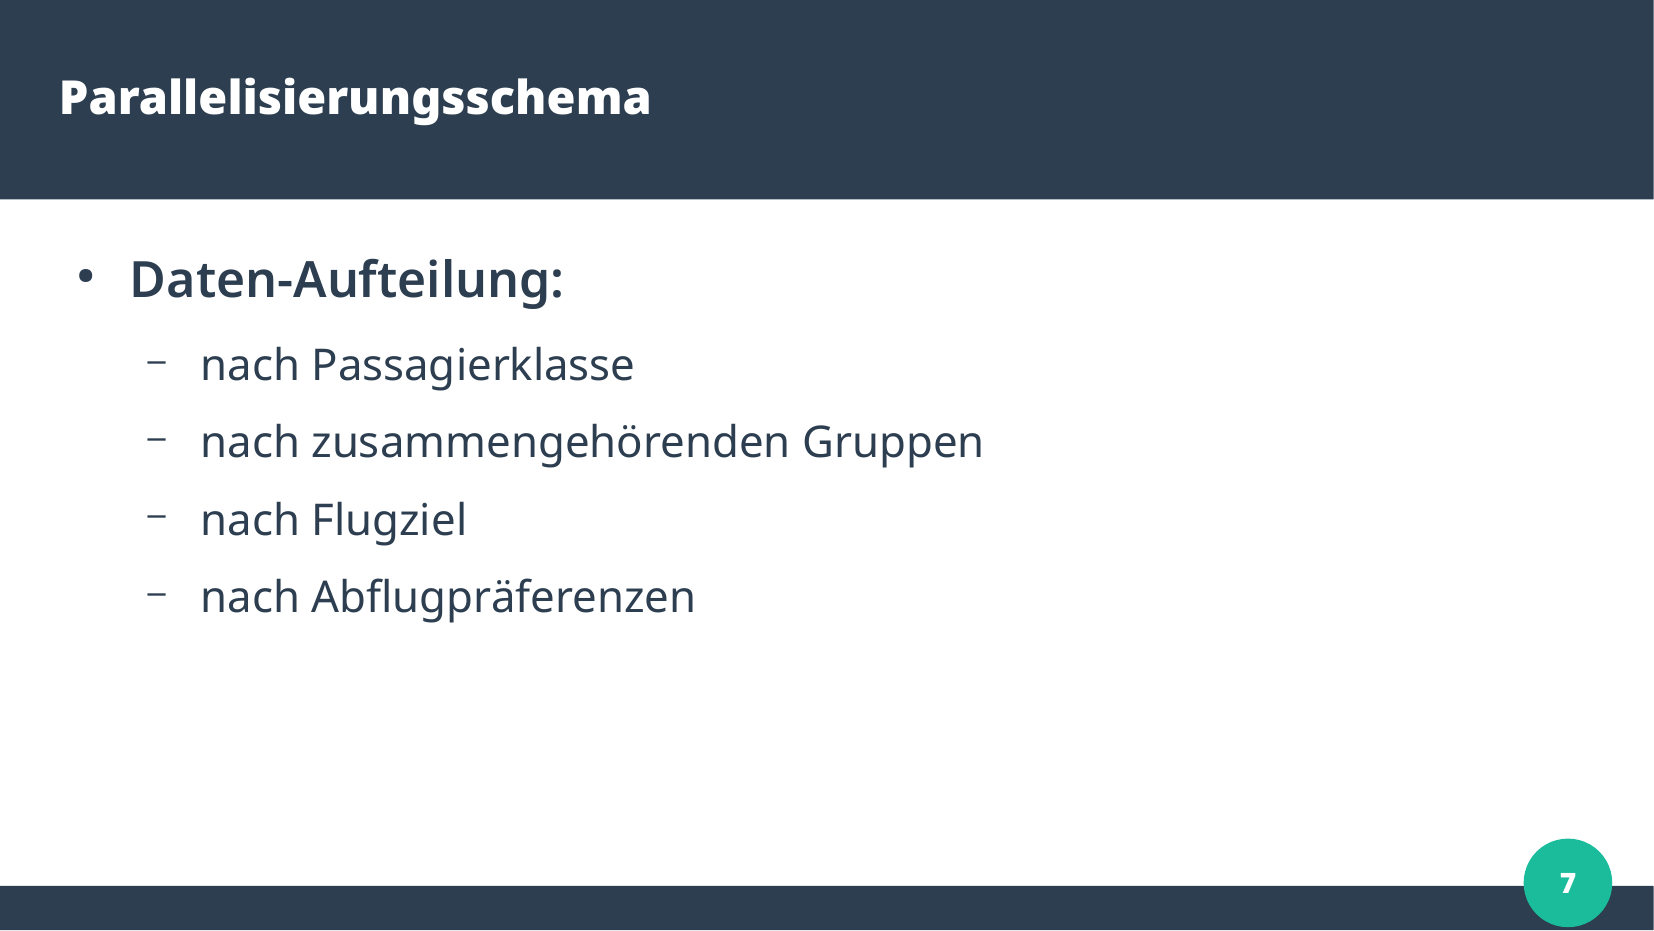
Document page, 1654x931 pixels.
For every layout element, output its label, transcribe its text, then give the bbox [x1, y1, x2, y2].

list Daten-Aufteilung: nach Passagierklasse nach zusammengehörenden Gruppen nach Flugziel nach Abflugpräferenzen [59, 243, 1595, 864]
title Parallelisierungsschema [59, 37, 1595, 155]
